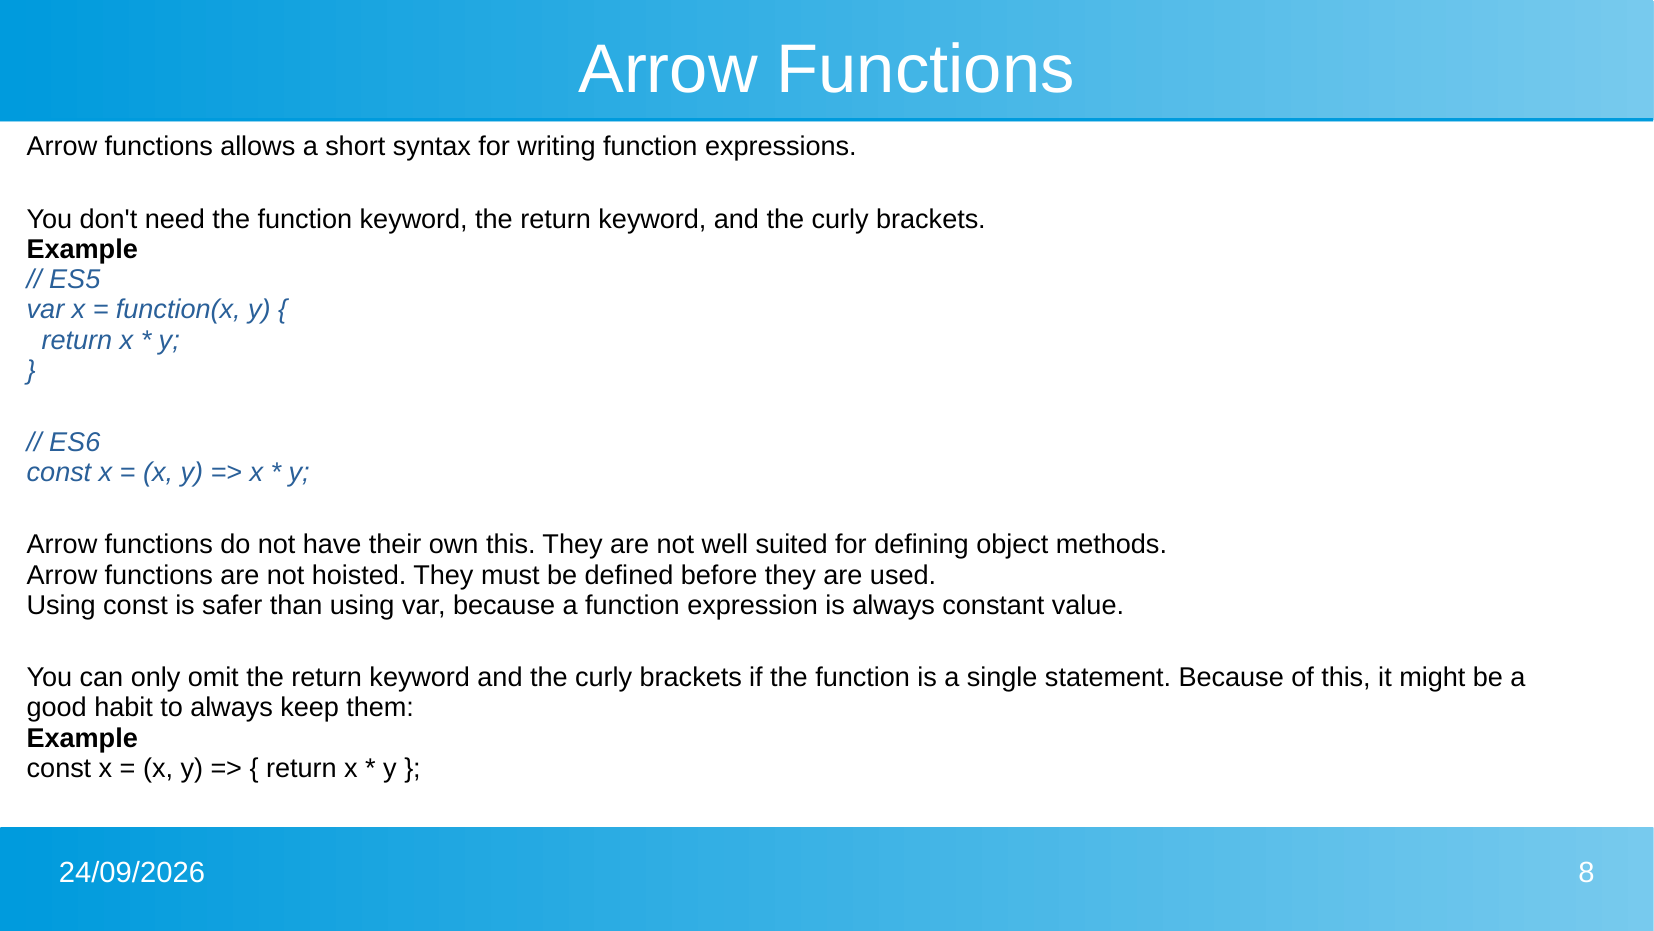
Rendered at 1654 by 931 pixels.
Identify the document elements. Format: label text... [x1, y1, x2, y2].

title Arrow Functions [59, 29, 1595, 108]
text_box Arrow functions allows a short syntax for writing function expressions. You don't need the function keyword, the return keyword, and the curly brackets. Example // ES5 var x = function(x, y) { return x * y; } // ES6 const x = (x, y) => x * y; Arrow functions do not have their own this. They are not well suited for defining object methods. Arrow functions are not hoisted. They must be defined before they are used. Using const is safer than using var, because a function expression is always constant value. You can only omit the return keyword and the curly brackets if the function is a single statement. Because of this, it might be a good habit to always keep them: Example const x = (x, y) => { return x * y }; [11, 124, 1607, 931]
